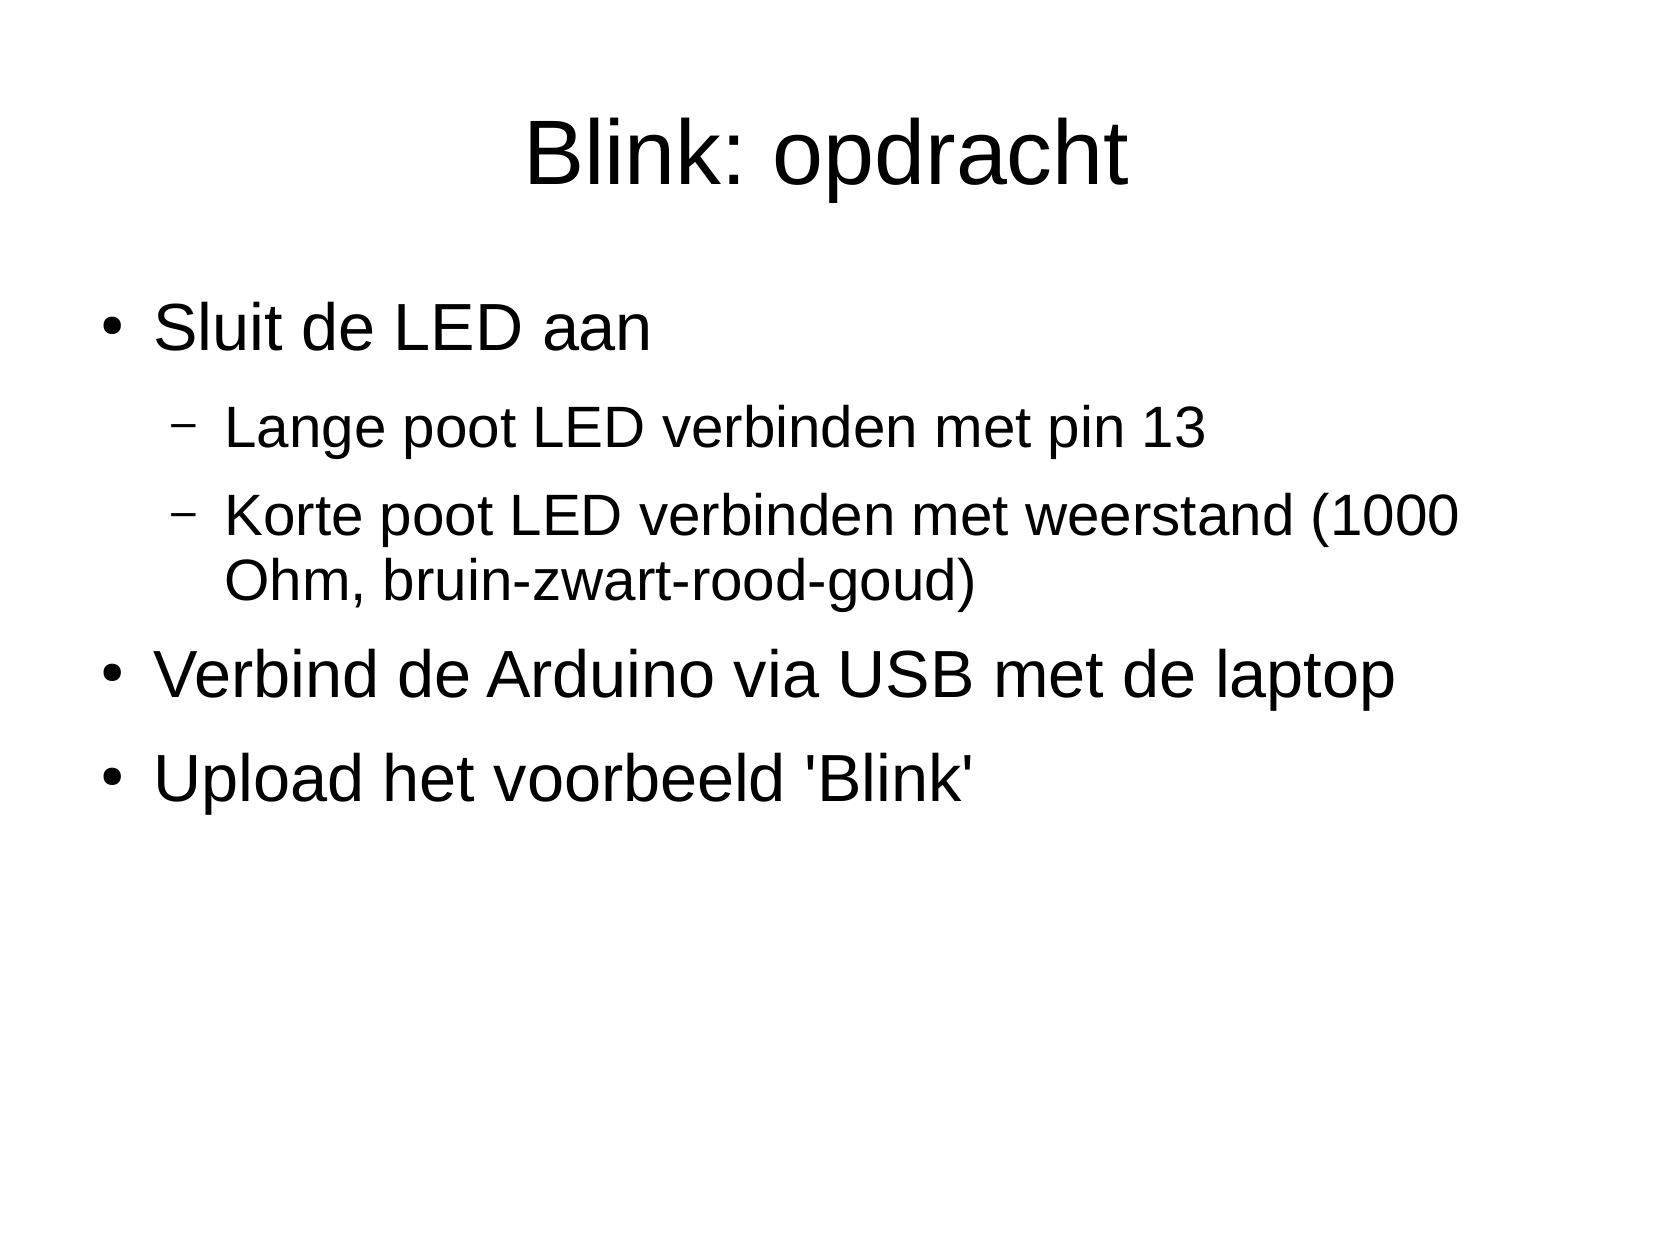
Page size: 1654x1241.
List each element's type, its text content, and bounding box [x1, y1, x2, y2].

list Sluit de LED aan Lange poot LED verbinden met pin 13 Korte poot LED verbinden met weerstand (1000 Ohm, bruin-zwart-rood-goud) Verbind de Arduino via USB met de laptop Upload het voorbeeld 'Blink' [82, 290, 1571, 1010]
title Blink: opdracht [82, 49, 1571, 257]
